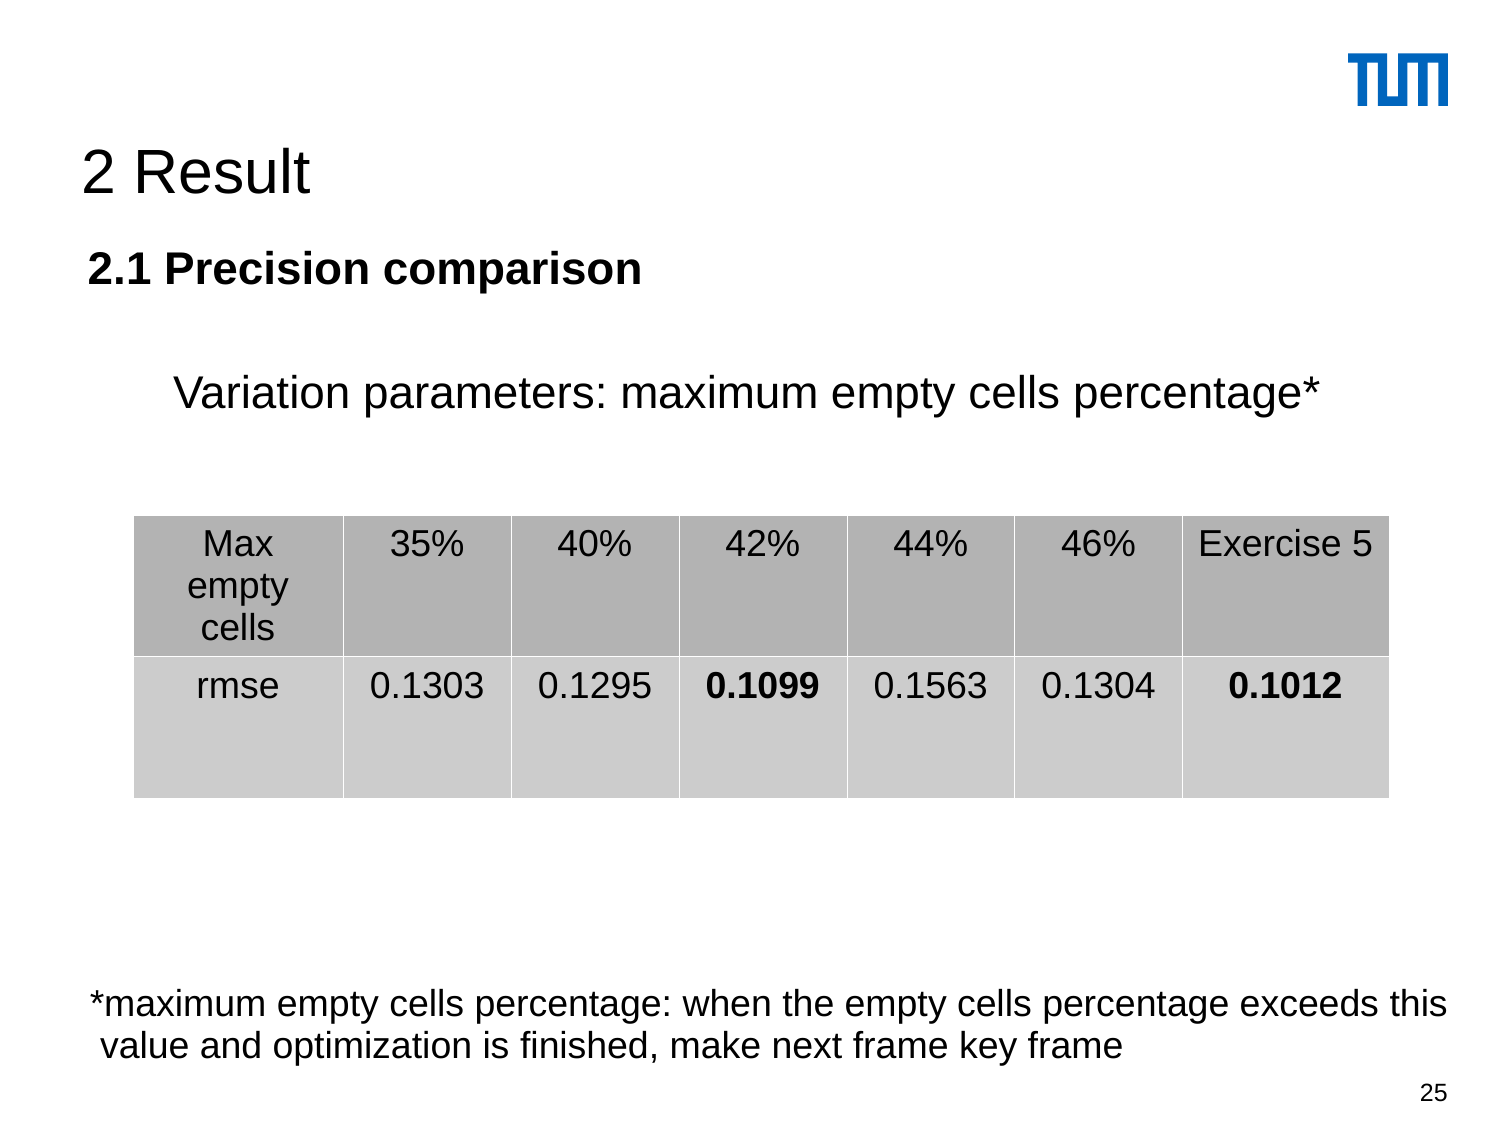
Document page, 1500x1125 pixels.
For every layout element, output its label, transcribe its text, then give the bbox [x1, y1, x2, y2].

text_box *maximum empty cells percentage: when the empty cells percentage exceeds this value and optimization is finished, make next frame key frame [75, 975, 1464, 1074]
table_header 40% [512, 516, 679, 656]
table_cell 0.1304 [1015, 657, 1182, 798]
table_cell 0.1303 [344, 657, 511, 798]
table_header 46% [1015, 516, 1182, 656]
slide_number <number> [1111, 1074, 1448, 1122]
table_cell 0.1563 [848, 657, 1014, 798]
table_header 42% [680, 516, 847, 656]
table_header Max empty cells [134, 516, 343, 656]
list 2.1 Precision comparison [87, 231, 1416, 963]
table_header Exercise 5 [1183, 516, 1389, 656]
table_cell rmse [134, 657, 343, 798]
table_cell 0.1099 [680, 657, 847, 798]
table_cell 0.1012 [1183, 657, 1389, 798]
table_cell 0.1295 [512, 657, 679, 798]
text_box Variation parameters: maximum empty cells percentage* [158, 360, 1338, 478]
table_header 44% [848, 516, 1014, 656]
title 2 Result [81, 139, 1110, 207]
table_header 35% [344, 516, 511, 656]
